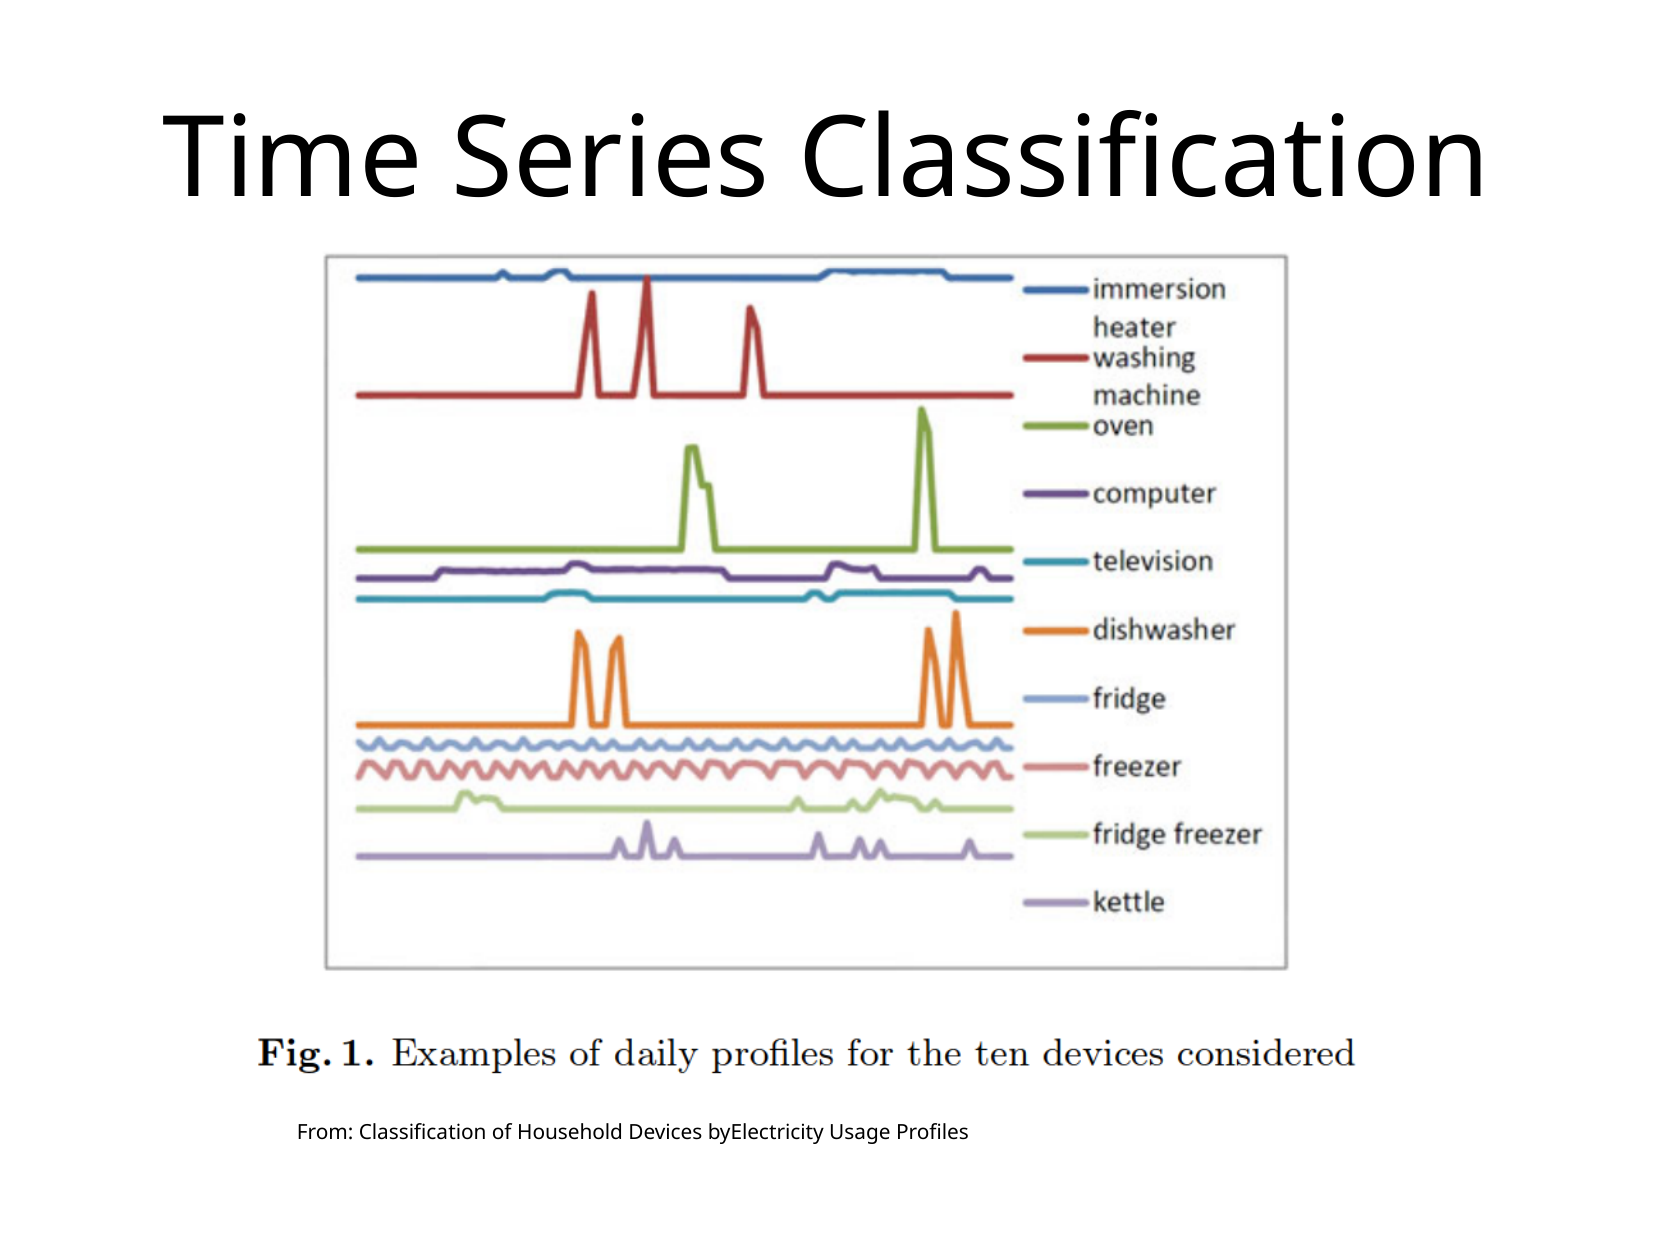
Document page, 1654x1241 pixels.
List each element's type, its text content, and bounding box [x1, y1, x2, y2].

title Time Series Classification [82, 49, 1571, 257]
picture [165, 235, 1411, 1096]
text_box From: Classification of Household Devices byElectricity Usage Profiles [282, 1110, 991, 1167]
